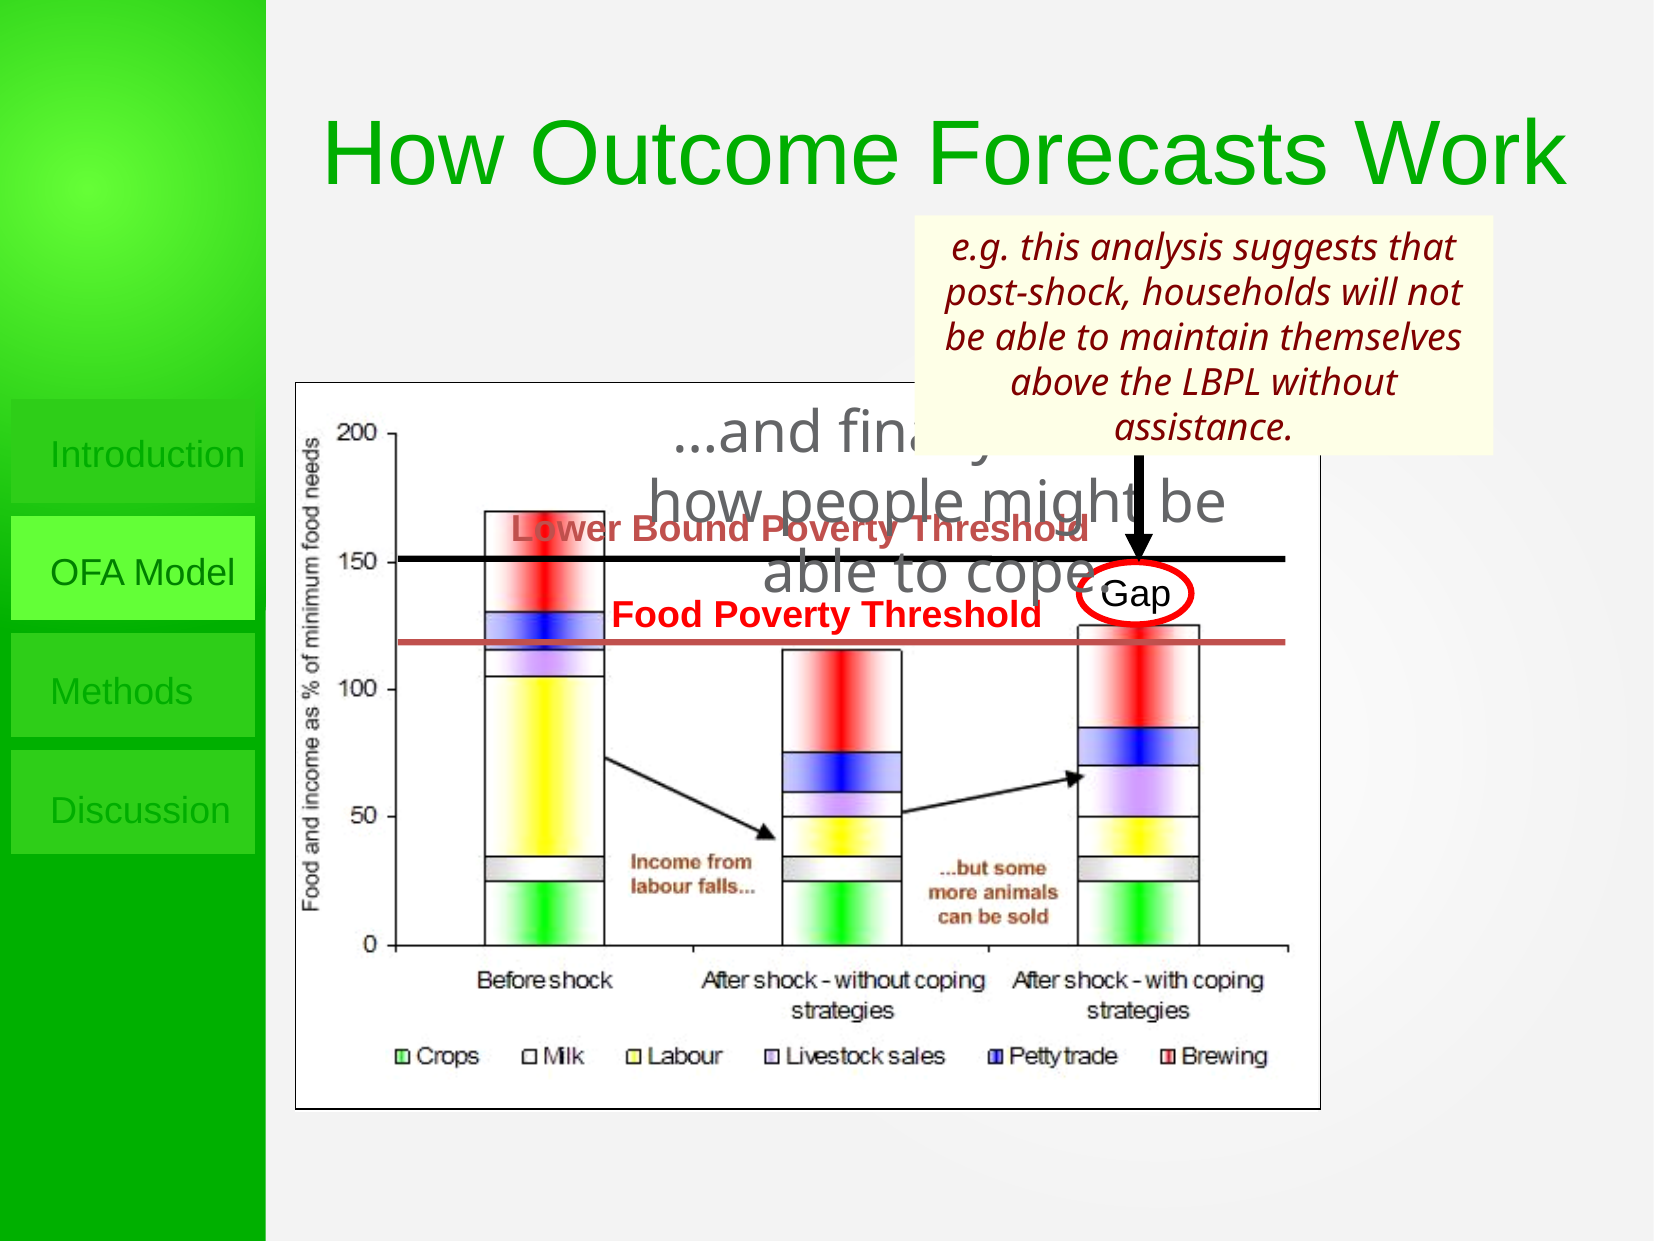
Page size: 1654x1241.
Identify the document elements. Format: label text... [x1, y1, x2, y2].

text_box Discussion [35, 781, 292, 839]
text_box e.g. this analysis suggests that post-shock, households will not be able to maintain themselves above the LBPL without assistance. [914, 215, 1494, 456]
text_box …and finally look at how people might be able to cope. [596, 386, 1279, 612]
text_box Food Poverty Threshold [596, 612, 1063, 639]
text_box Gap [1098, 612, 1172, 621]
text_box Lower Bound Poverty Threshold [496, 496, 596, 557]
text_box OFA Model [35, 544, 252, 602]
picture [296, 383, 1318, 1108]
text_box Methods [35, 663, 265, 720]
text_box Introduction [35, 425, 295, 483]
text_box Gap [1085, 613, 1099, 622]
title How Outcome Forecasts Work [318, 0, 1571, 359]
text_box Gap [1171, 612, 1199, 622]
